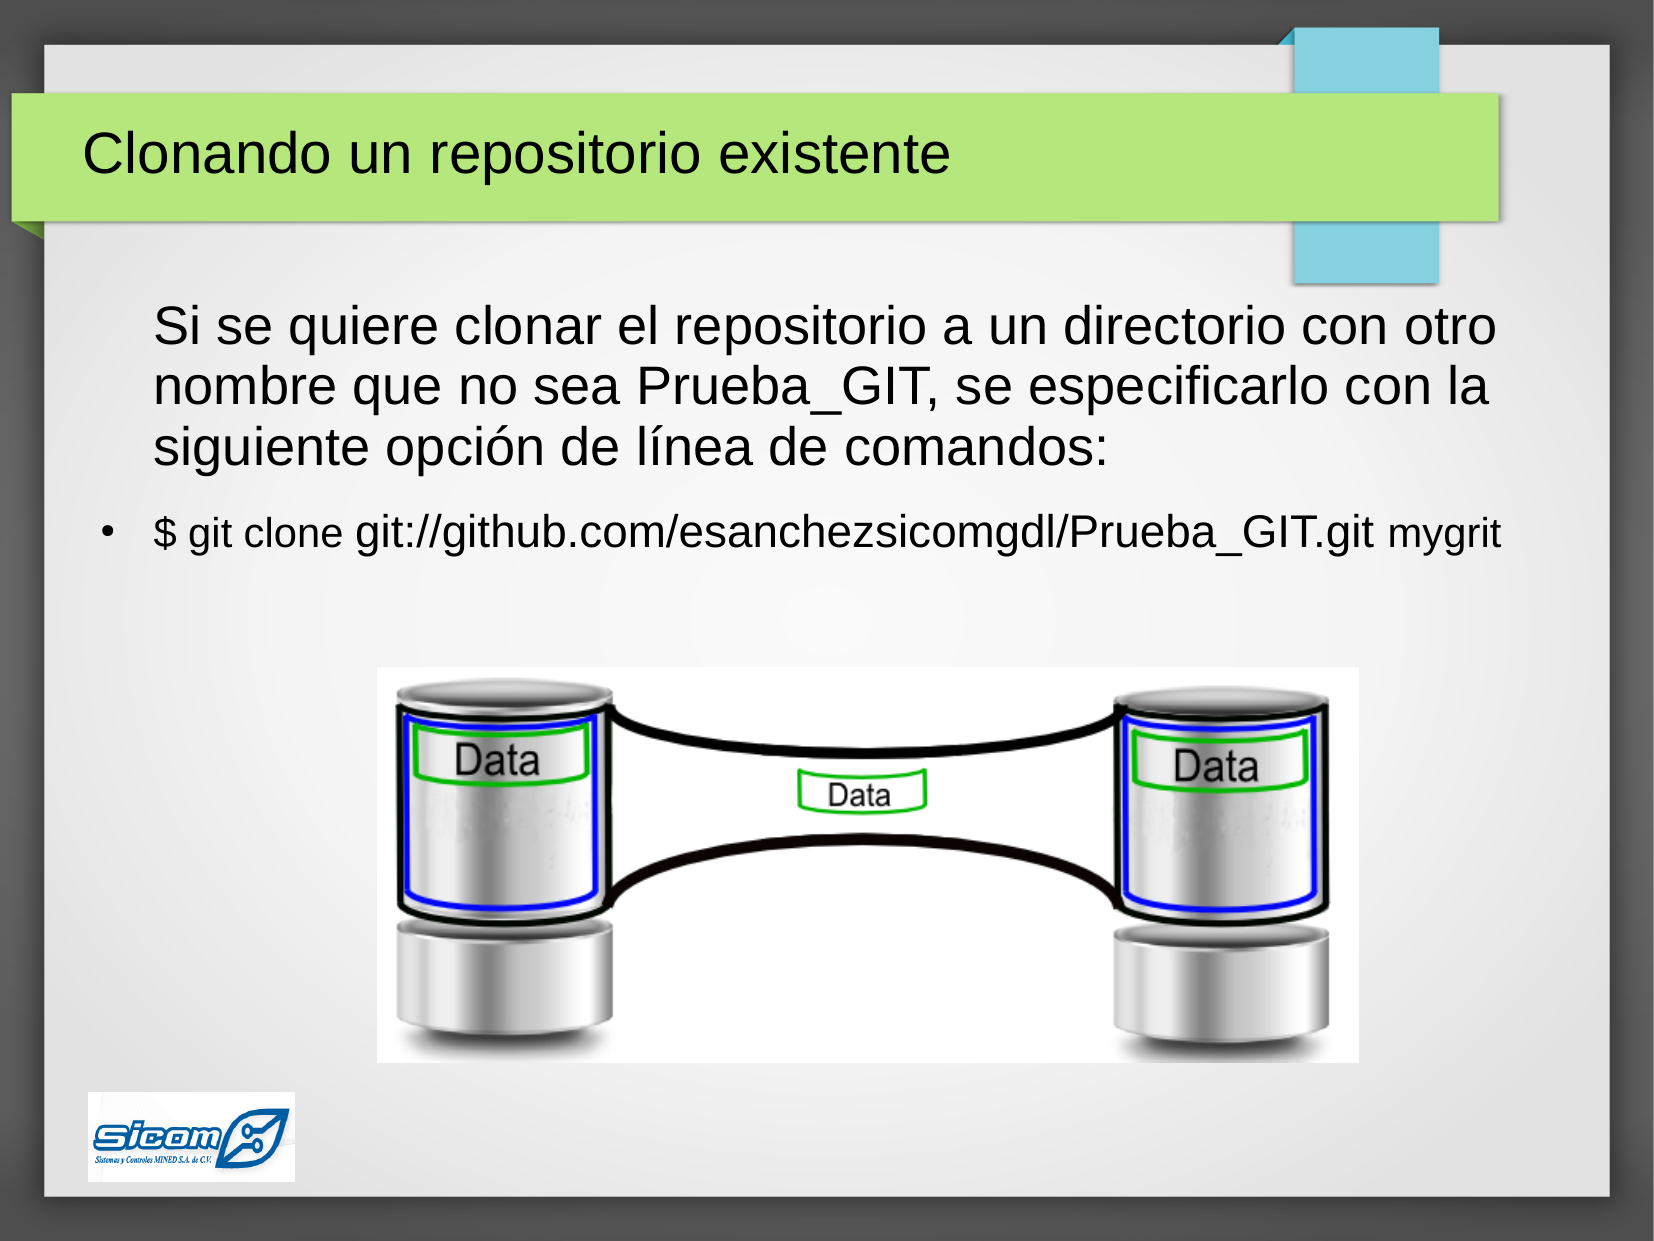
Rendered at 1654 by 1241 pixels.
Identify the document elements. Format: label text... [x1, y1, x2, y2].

picture [0, 0, 1654, 1241]
title Clonando un repositorio existente [82, 94, 1264, 213]
list Si se quiere clonar el repositorio a un directorio con otro nombre que no sea Prueba_GIT, se especificarlo con la siguiente opción de línea de comandos: $ git clone git://github.com/esanchezsicomgdl/Prueba_GIT.git mygrit [82, 295, 1571, 1015]
